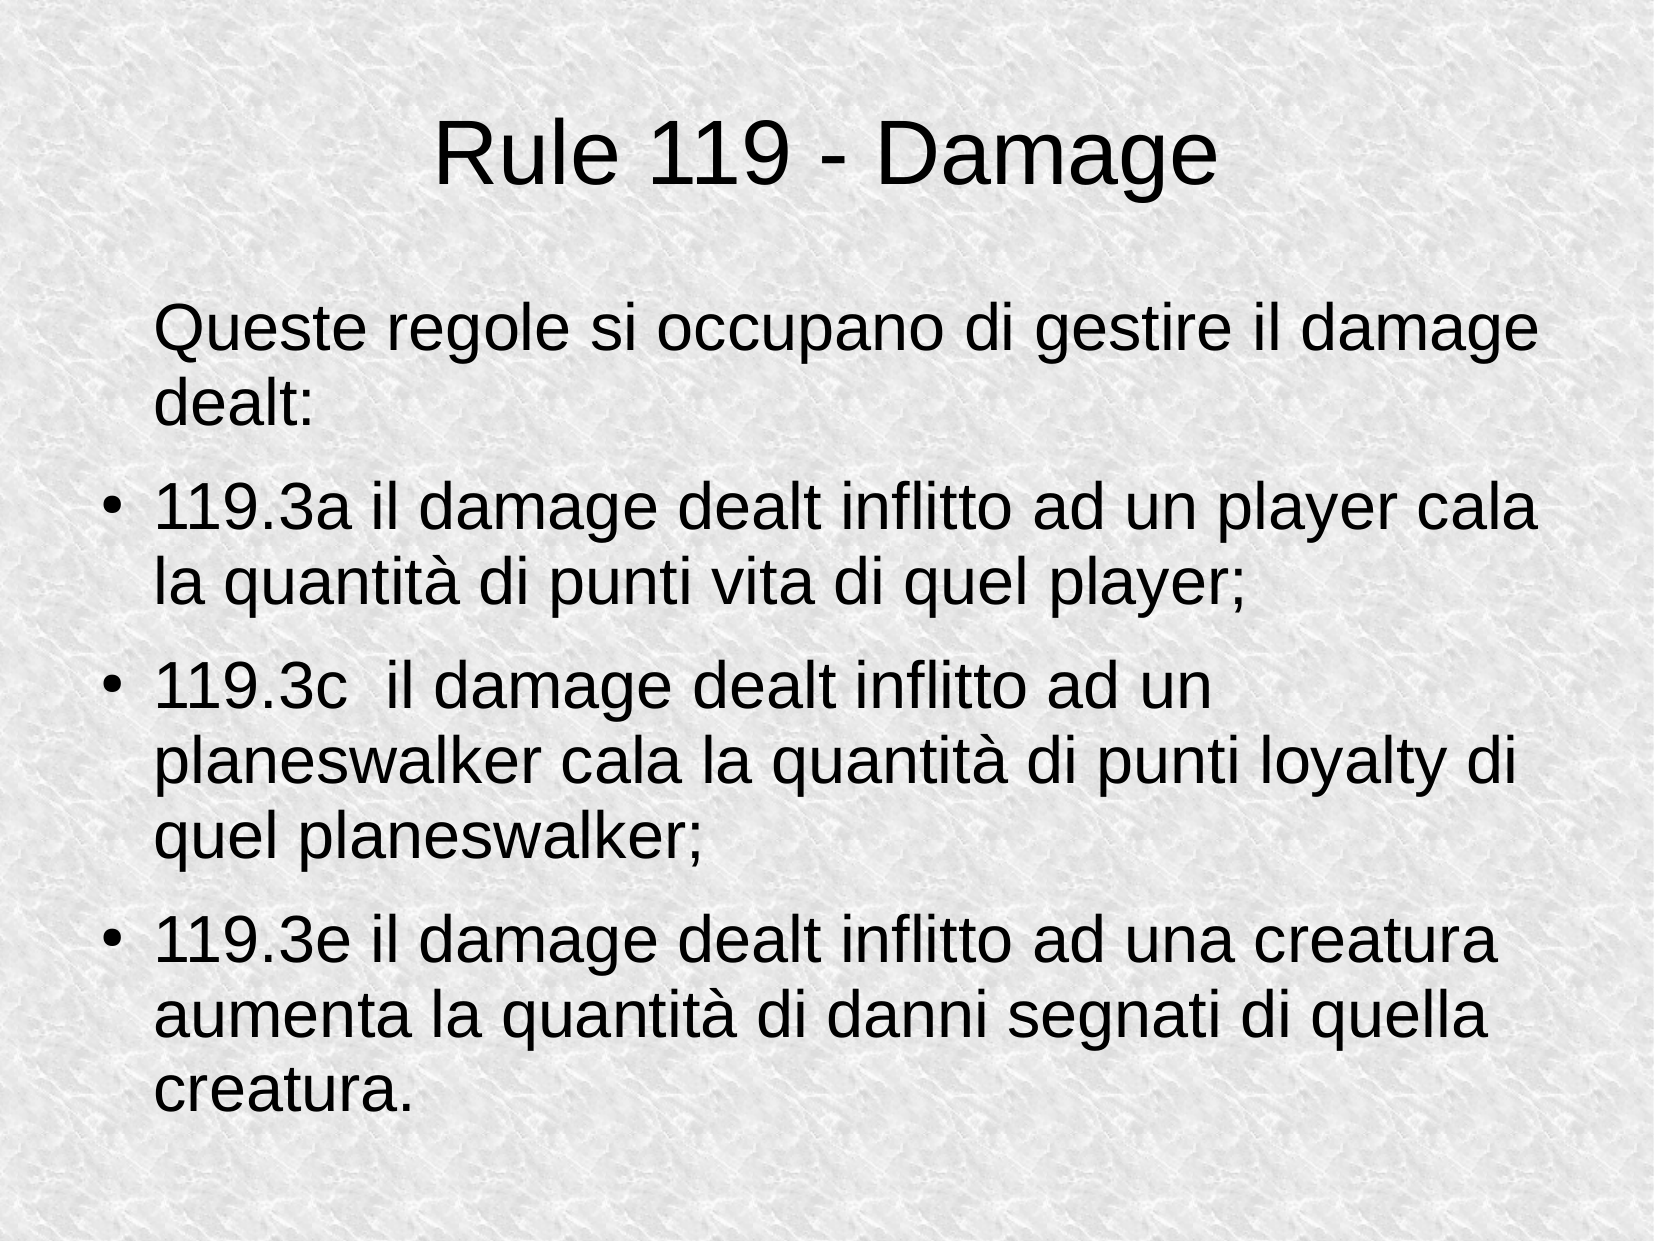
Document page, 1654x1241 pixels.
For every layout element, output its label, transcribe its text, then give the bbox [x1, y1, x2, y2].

list Queste regole si occupano di gestire il damage dealt: 119.3a il damage dealt inflitto ad un player cala la quantità di punti vita di quel player; 119.3c il damage dealt inflitto ad un planeswalker cala la quantità di punti loyalty di quel planeswalker; 119.3e il damage dealt inflitto ad una creatura aumenta la quantità di danni segnati di quella creatura. [82, 290, 1571, 1127]
picture [0, 0, 1654, 1241]
title Rule 119 - Damage [82, 49, 1571, 257]
